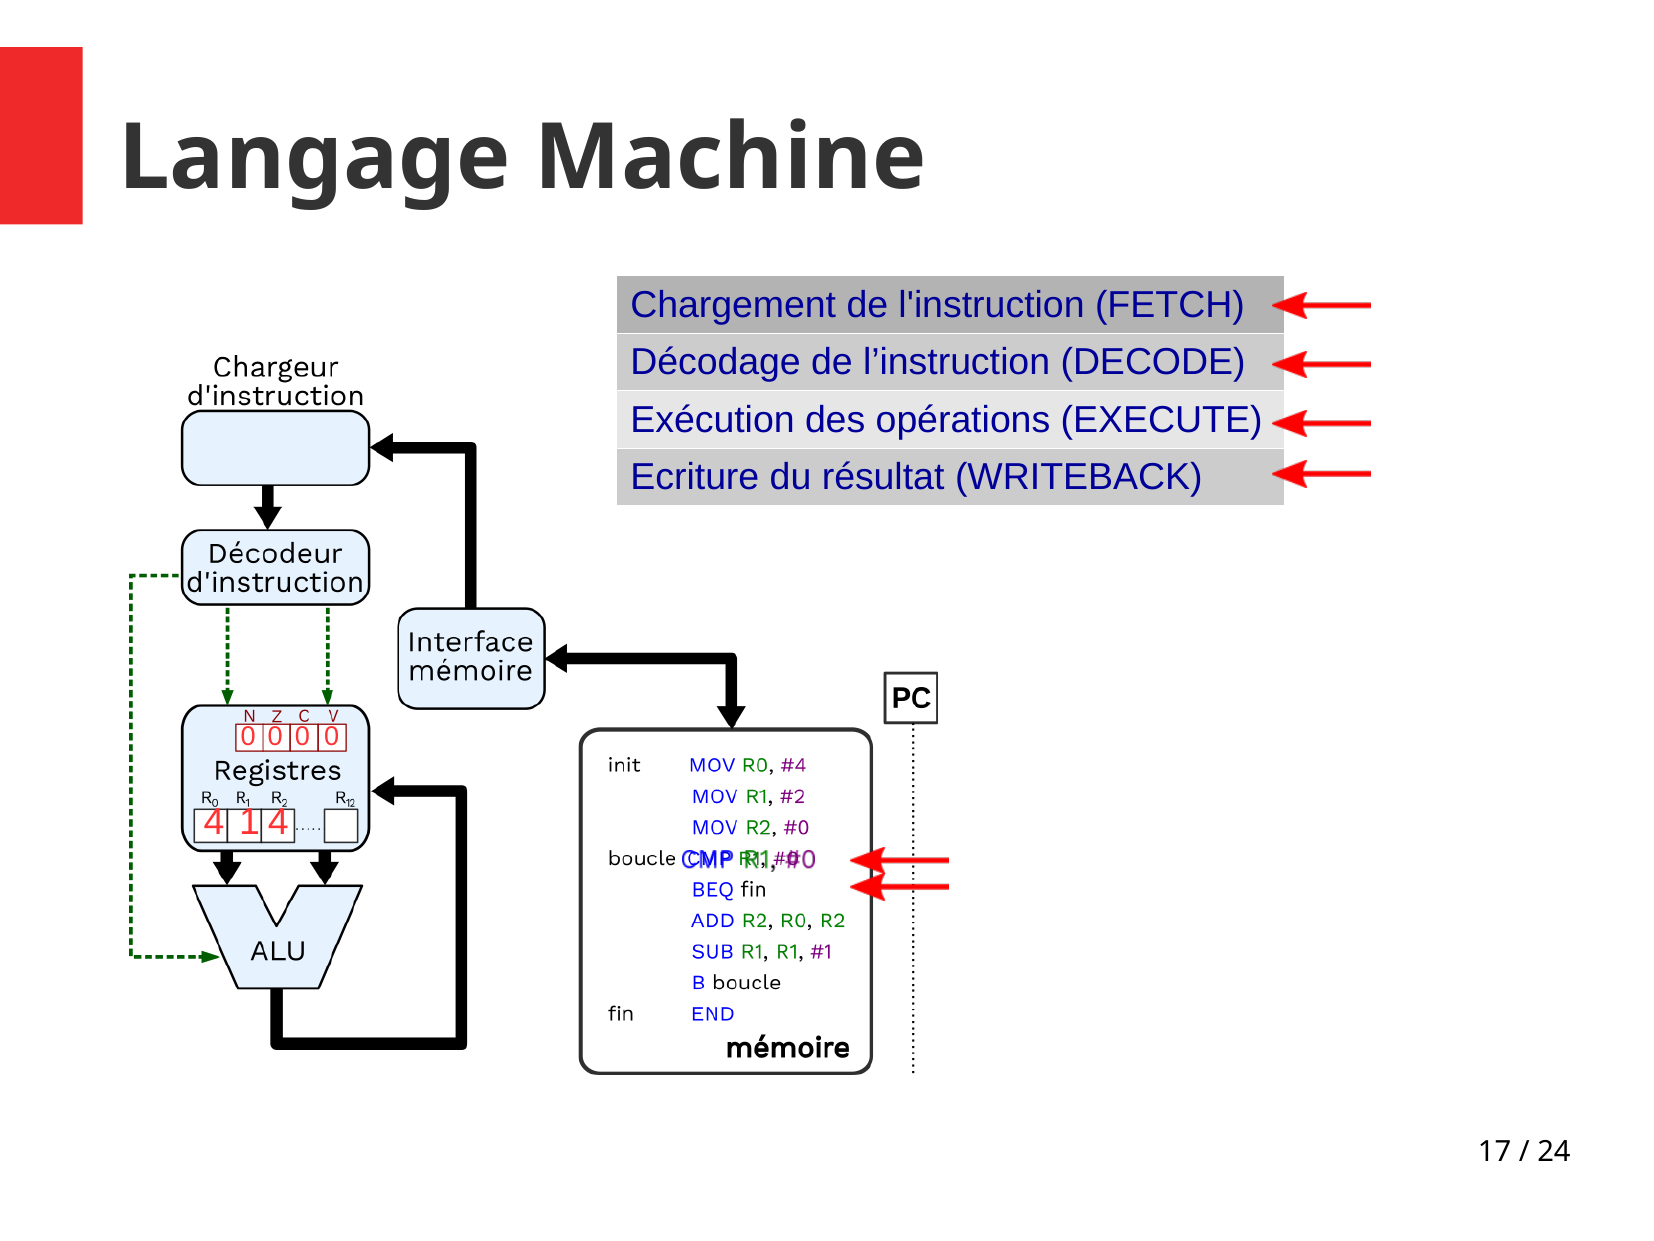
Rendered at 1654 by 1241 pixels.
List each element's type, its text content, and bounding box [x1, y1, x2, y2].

picture [1272, 351, 1371, 378]
text_box 0 [315, 713, 339, 760]
title Langage Machine [118, 49, 1571, 257]
table_cell Ecriture du résultat (WRITEBACK) [617, 449, 1284, 505]
table_cell Décodage de l’instruction (DECODE) [617, 334, 1284, 390]
table_cell Exécution des opérations (EXECUTE) [617, 391, 1284, 448]
text_box 4 [188, 793, 224, 851]
picture [129, 355, 949, 1075]
text_box 0 [231, 713, 256, 759]
table_header Chargement de l'instruction (FETCH) [617, 276, 1284, 333]
picture [1272, 460, 1371, 488]
text_box 1 [224, 793, 253, 851]
picture [1272, 410, 1371, 438]
picture [1272, 292, 1371, 319]
text_box 0 [286, 713, 310, 760]
text_box 4 [253, 793, 301, 851]
text_box 0 [258, 713, 283, 759]
